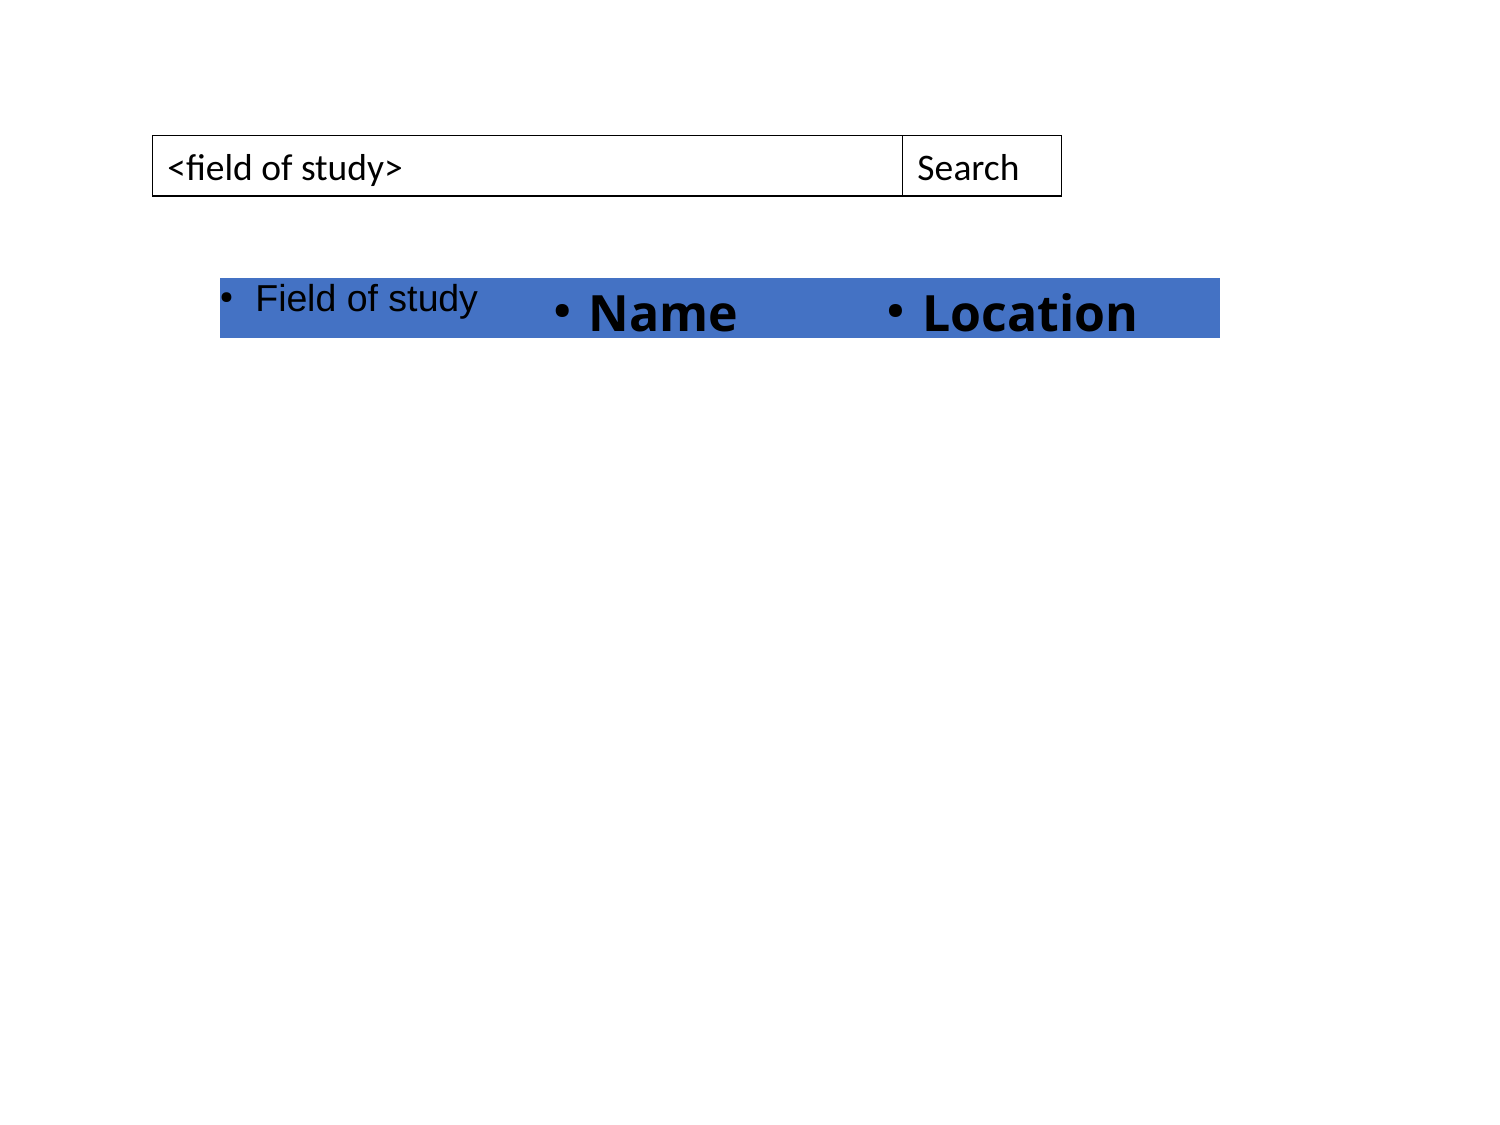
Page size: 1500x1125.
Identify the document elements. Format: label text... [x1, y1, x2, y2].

text_box Search [902, 135, 1062, 196]
table_header Location [887, 278, 1220, 338]
text_box <field of study> [152, 135, 902, 196]
table_header Name [553, 278, 887, 338]
table_header Field of study [220, 278, 553, 338]
